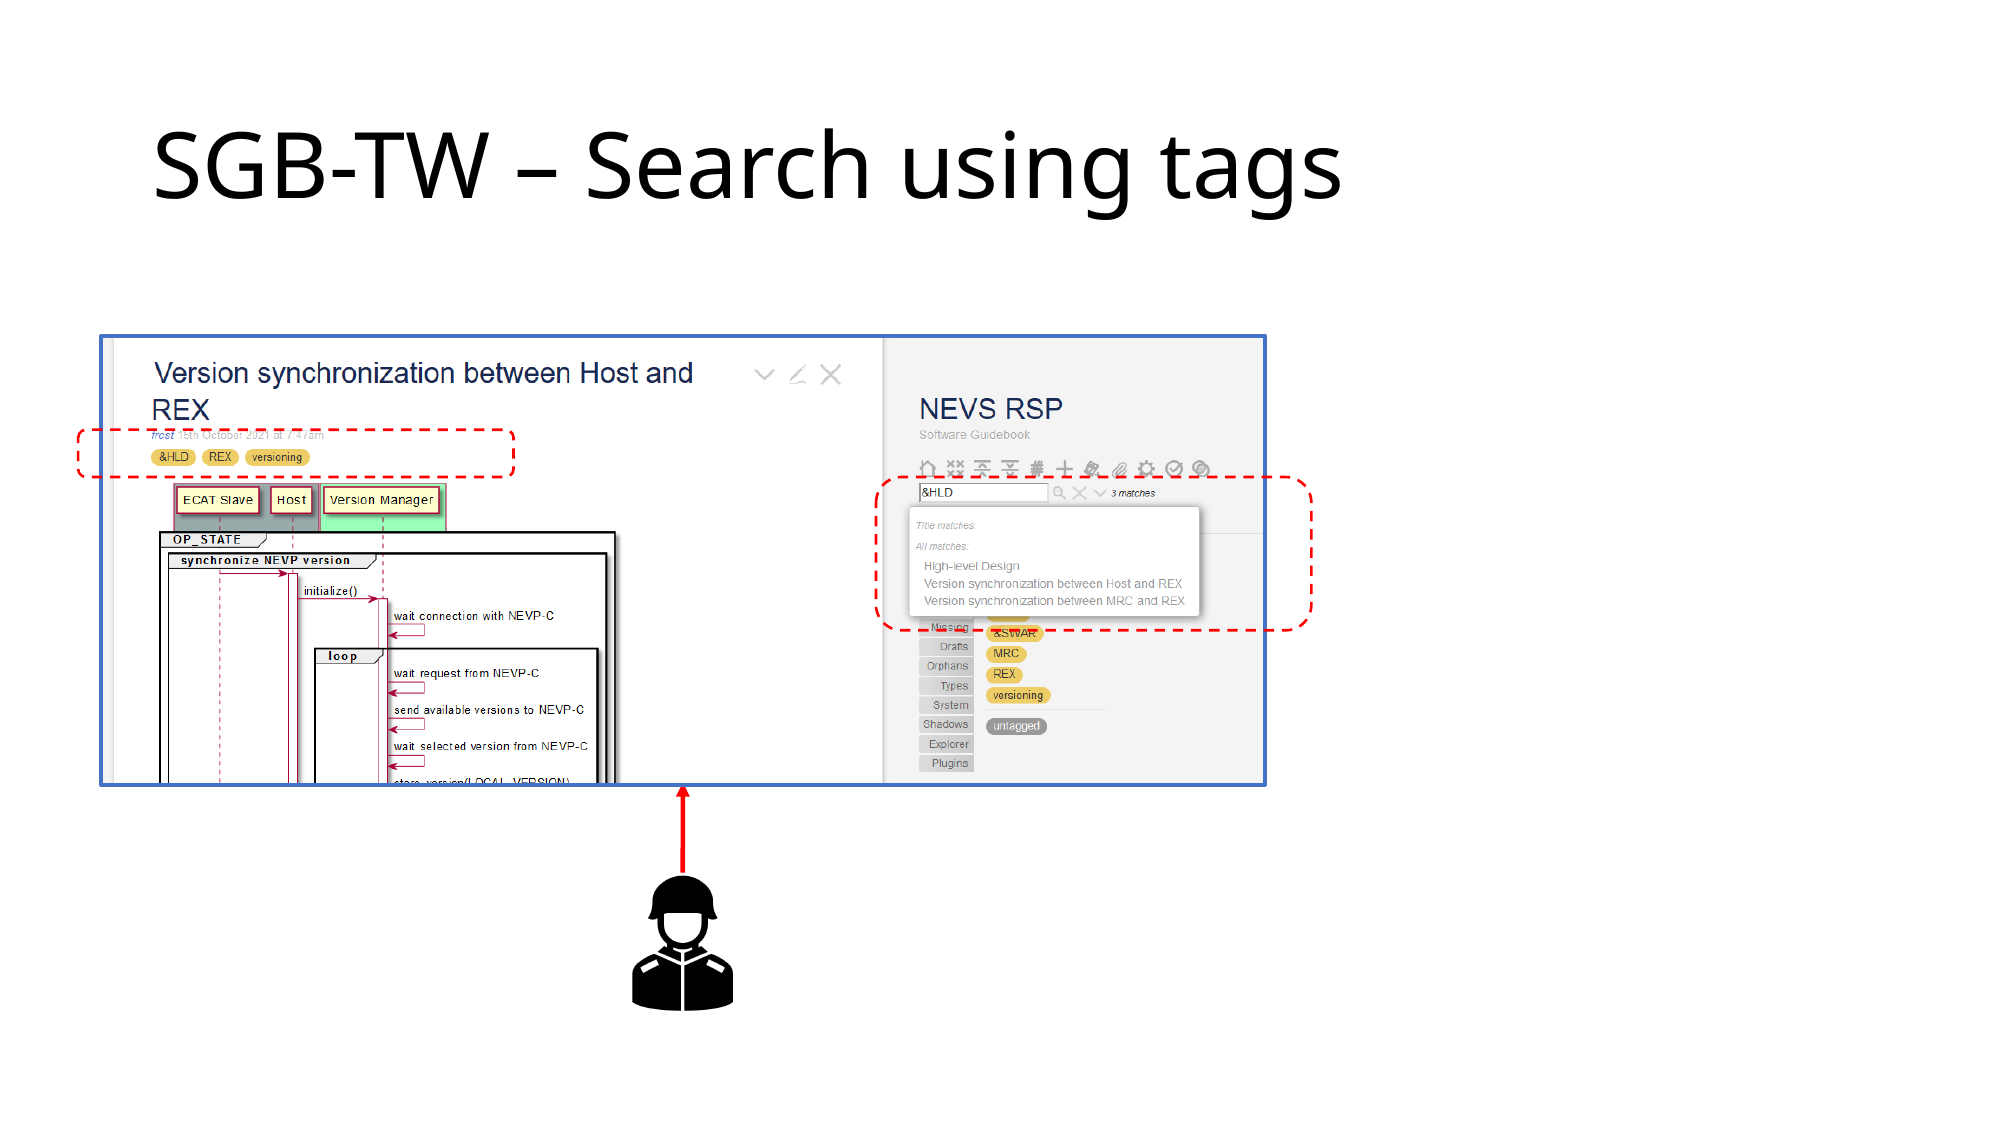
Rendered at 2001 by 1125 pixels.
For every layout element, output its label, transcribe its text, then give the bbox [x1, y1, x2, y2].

picture [103, 337, 1263, 783]
picture [607, 872, 758, 1023]
title SGB-TW – Search using tags [137, 59, 1863, 278]
